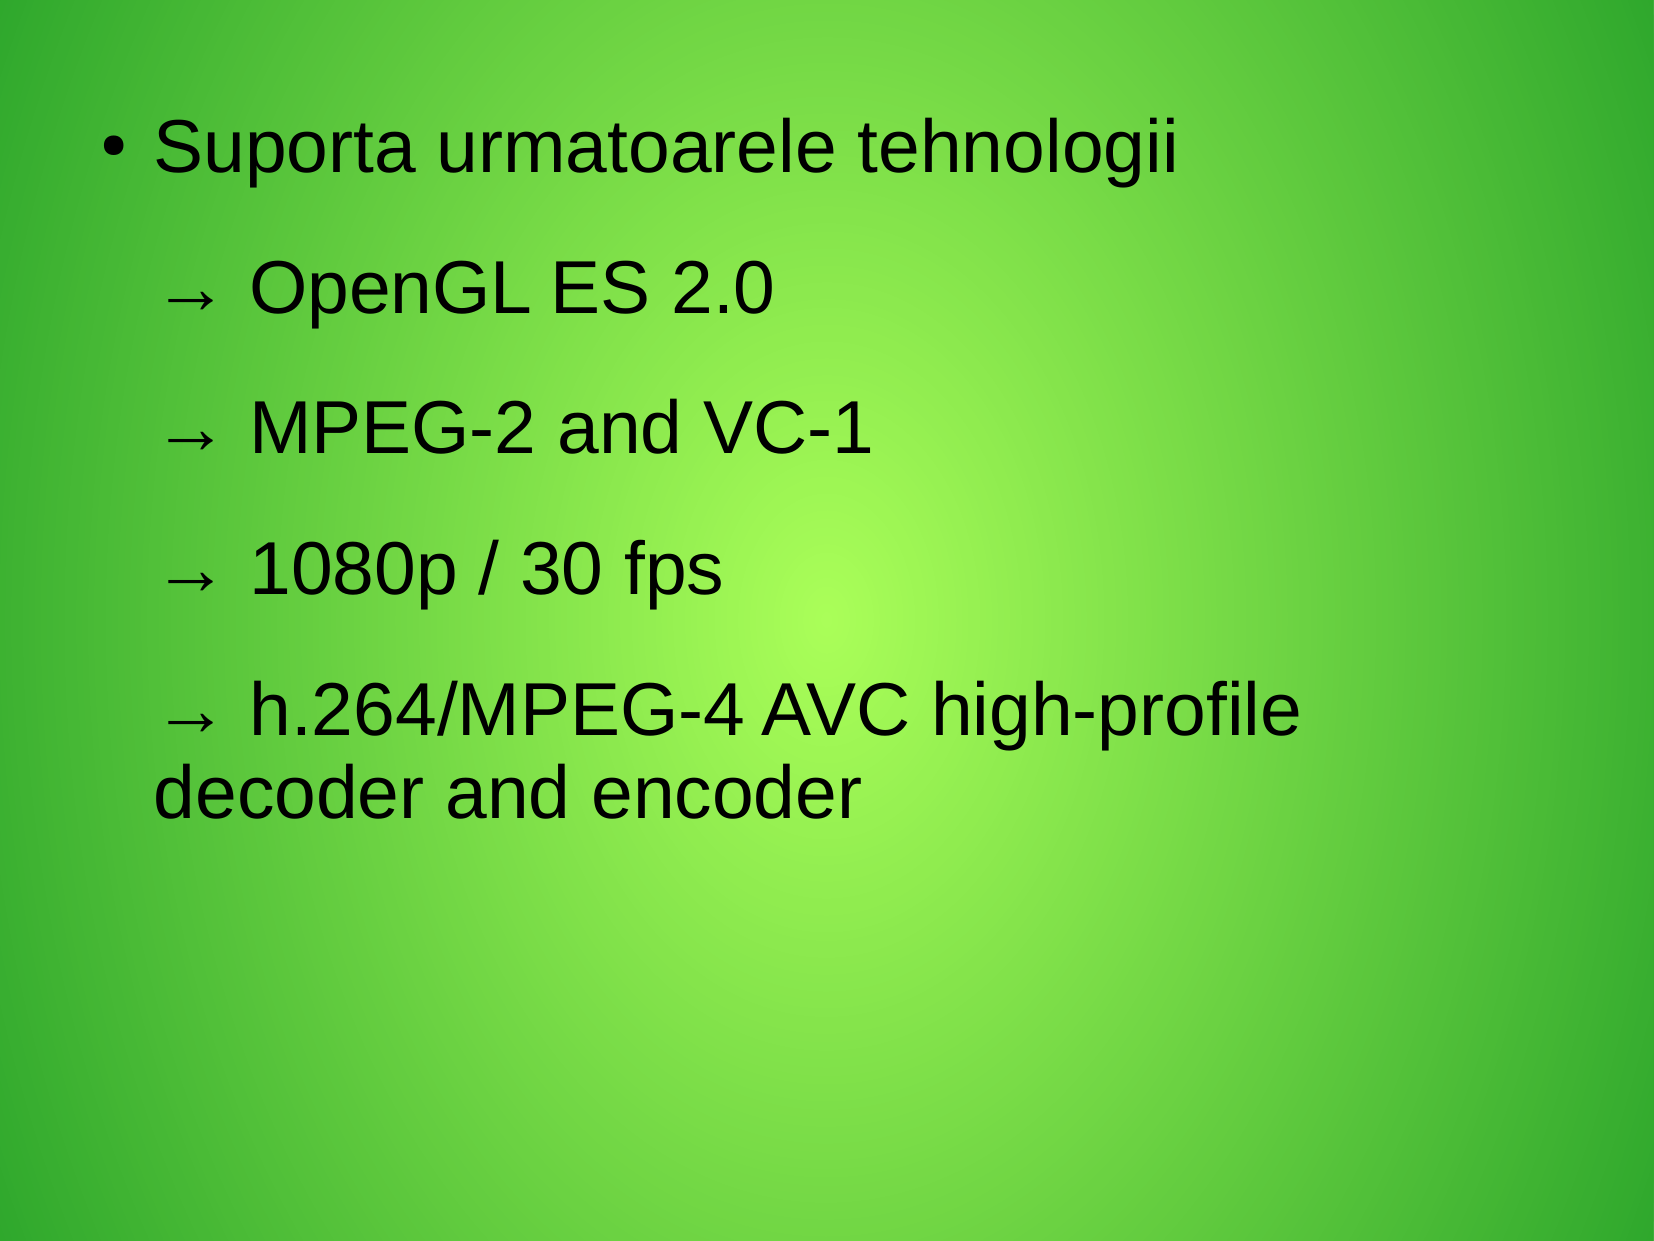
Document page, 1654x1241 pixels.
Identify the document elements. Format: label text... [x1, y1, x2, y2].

list Suporta urmatoarele tehnologii → OpenGL ES 2.0 → MPEG-2 and VC-1 → 1080p / 30 fps → h.264/MPEG-4 AVC high-profile decoder and encoder [82, 105, 1571, 1010]
